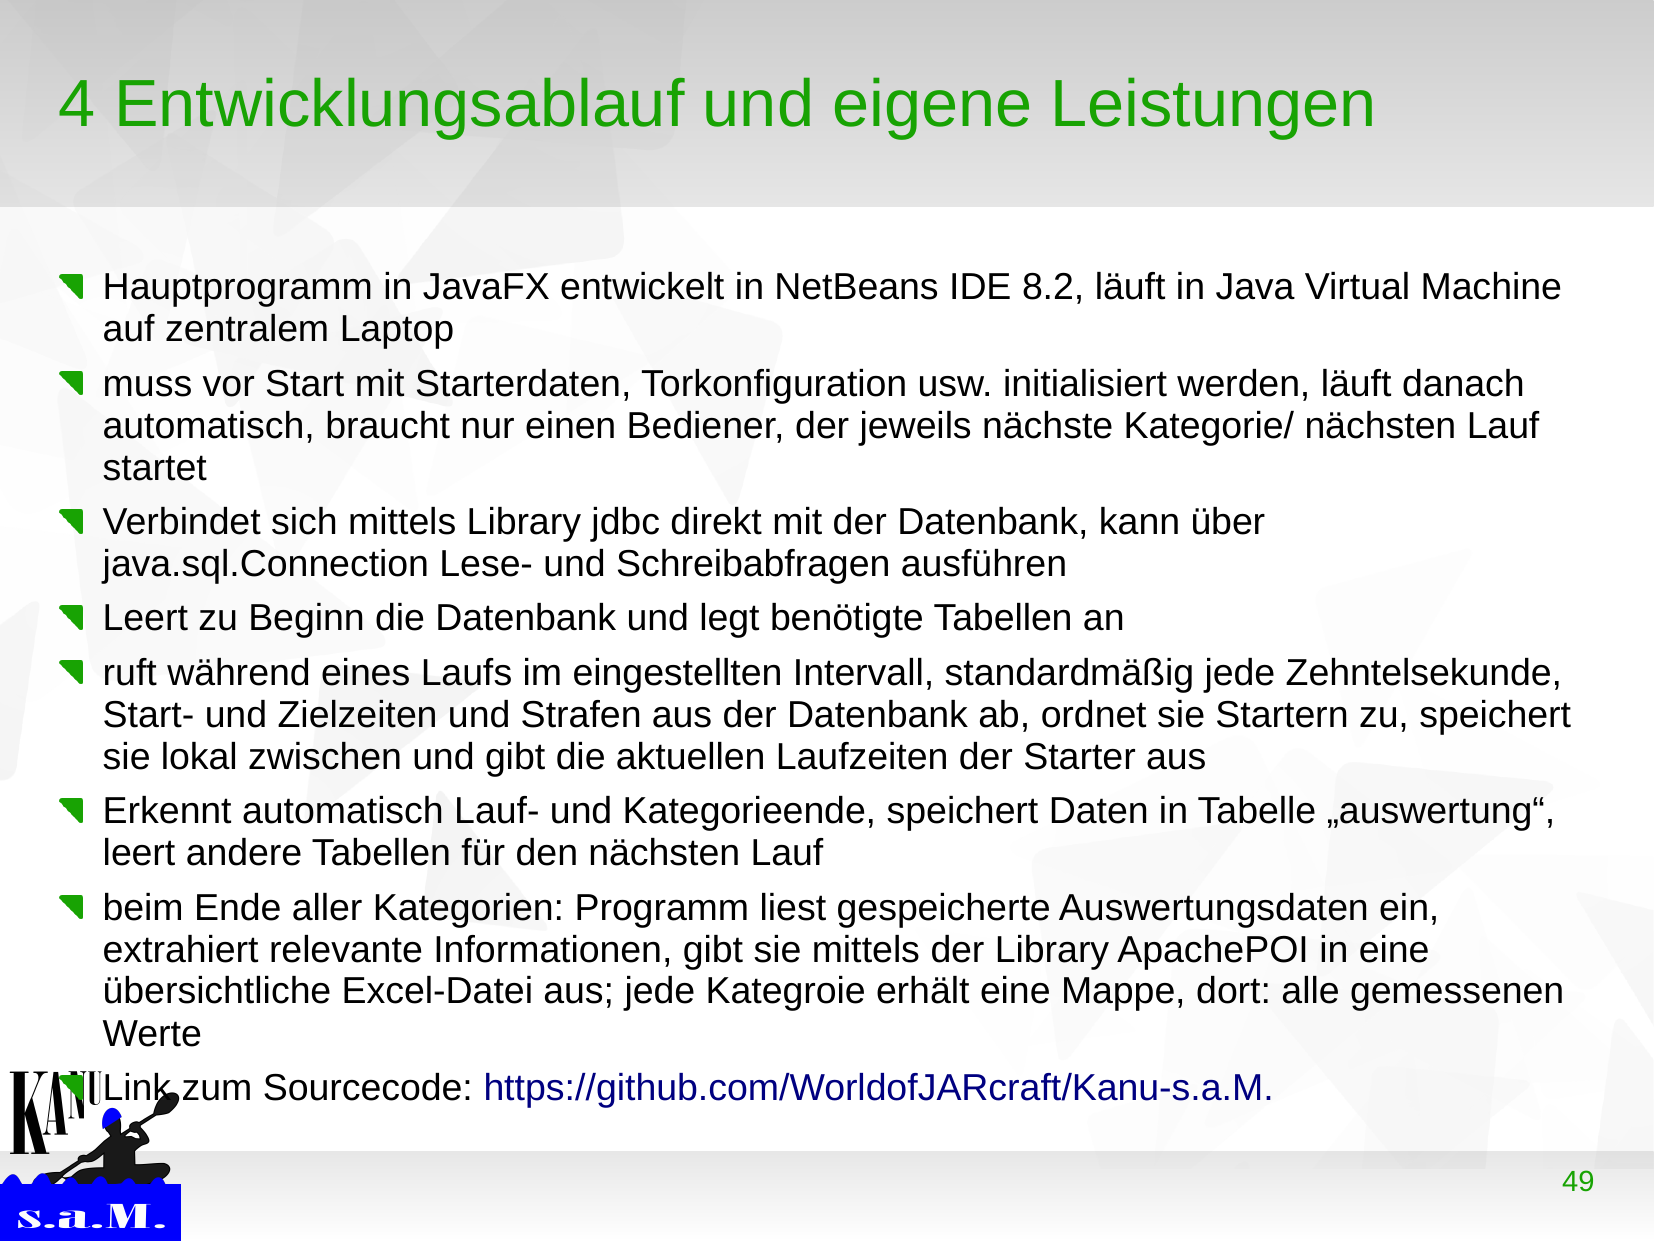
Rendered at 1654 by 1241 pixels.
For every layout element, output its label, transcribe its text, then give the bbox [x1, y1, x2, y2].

picture [0, 1059, 181, 1241]
picture [915, 548, 1654, 1169]
list Hauptprogramm in JavaFX entwickelt in NetBeans IDE 8.2, läuft in Java Virtual Machine auf zentralem Laptop muss vor Start mit Starterdaten, Torkonfiguration usw. initialisiert werden, läuft danach automatisch, braucht nur einen Bediener, der jeweils nächste Kategorie/ nächsten Lauf startet Verbindet sich mittels Library jdbc direkt mit der Datenbank, kann über java.sql.Connection Lese- und Schreibabfragen ausführen Leert zu Beginn die Datenbank und legt benötigte Tabellen an ruft während eines Laufs im eingestellten Intervall, standardmäßig jede Zehntelsekunde, Start- und Zielzeiten und Strafen aus der Datenbank ab, ordnet sie Startern zu, speichert sie lokal zwischen und gibt die aktuellen Laufzeiten der Starter aus Erkennt automatisch Lauf- und Kategorieende, speichert Daten in Tabelle „auswertung“, leert andere Tabellen für den nächsten Lauf beim Ende aller Kategorien: Programm liest gespeicherte Auswertungsdaten ein, extrahiert relevante Informationen, gibt sie mittels der Library ApachePOI in eine übersichtliche Excel-Datei aus; jede Kategroie erhält eine Mappe, dort: alle gemessenen Werte Link zum Sourcecode: https://github.com/WorldofJARcraft/Kanu-s.a.M. [59, 265, 1595, 1067]
picture [0, 0, 783, 931]
title 4 Entwicklungsablauf und eigene Leistungen [59, 29, 1595, 178]
